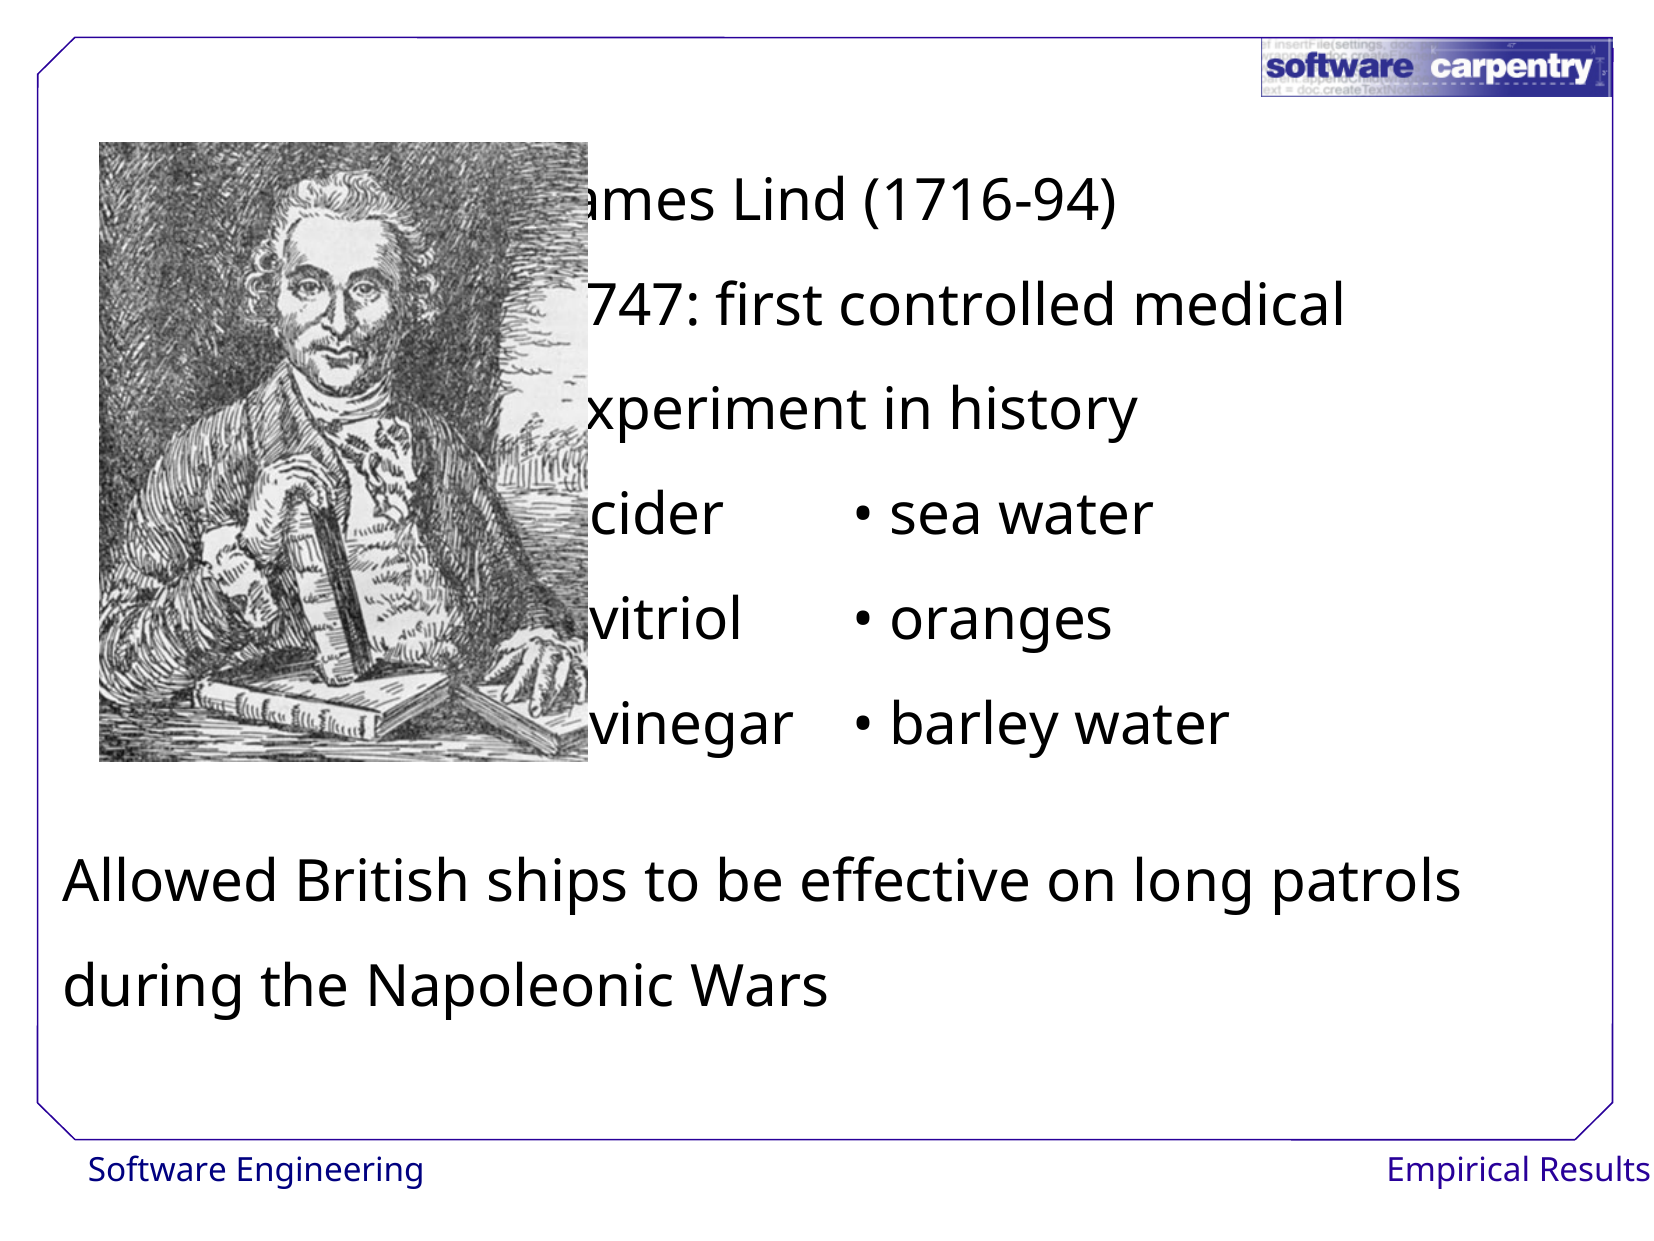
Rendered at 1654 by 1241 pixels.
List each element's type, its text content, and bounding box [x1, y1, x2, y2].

text_box Allowed British ships to be effective on long patrols during the Napoleonic Wars [47, 800, 1627, 1027]
picture [1261, 39, 1613, 97]
text_box James Lind (1716-94) 1747: first controlled medical experiment in history • cider • sea water • vitriol • oranges • vinegar • barley water [537, 119, 1511, 765]
picture [99, 142, 588, 762]
